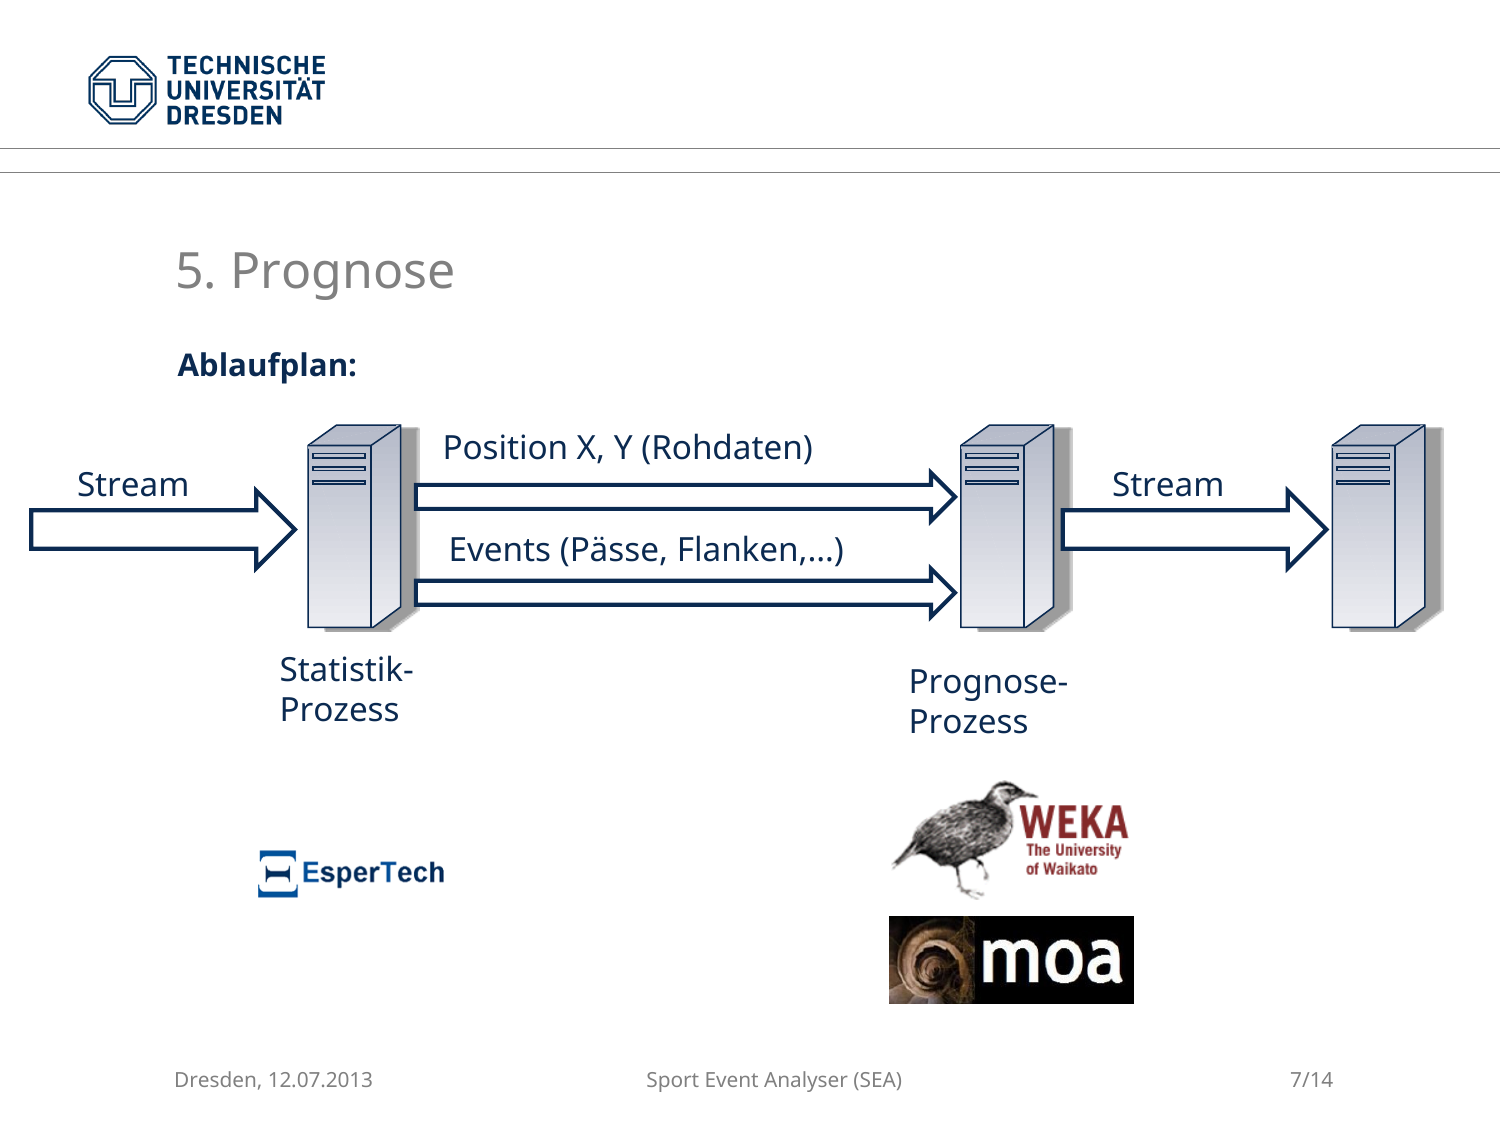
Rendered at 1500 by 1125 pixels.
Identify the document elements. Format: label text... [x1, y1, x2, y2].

title 5. Prognose [160, 231, 1392, 307]
text_box [31, 490, 295, 569]
text_box Prognose-Prozess [893, 652, 1104, 748]
text_box [960, 425, 1054, 628]
text_box Position X, Y (Rohdaten) [427, 419, 943, 475]
picture [889, 916, 1500, 1004]
picture [246, 836, 450, 908]
text_box Stream [1097, 454, 1290, 511]
text_box [415, 577, 955, 617]
text_box Stream [62, 454, 255, 511]
picture [891, 779, 1139, 910]
text_box [1332, 425, 1425, 628]
text_box Dresden, 12.07.2013 [159, 1048, 510, 1109]
text_box [308, 425, 401, 628]
list Ablaufplan: [162, 337, 433, 455]
text_box Events (Pässe, Flanken,…) [433, 520, 949, 577]
text_box Statistik-Prozess [264, 640, 475, 736]
text_box [415, 472, 955, 521]
text_box [1062, 493, 1327, 569]
picture [88, 54, 325, 125]
